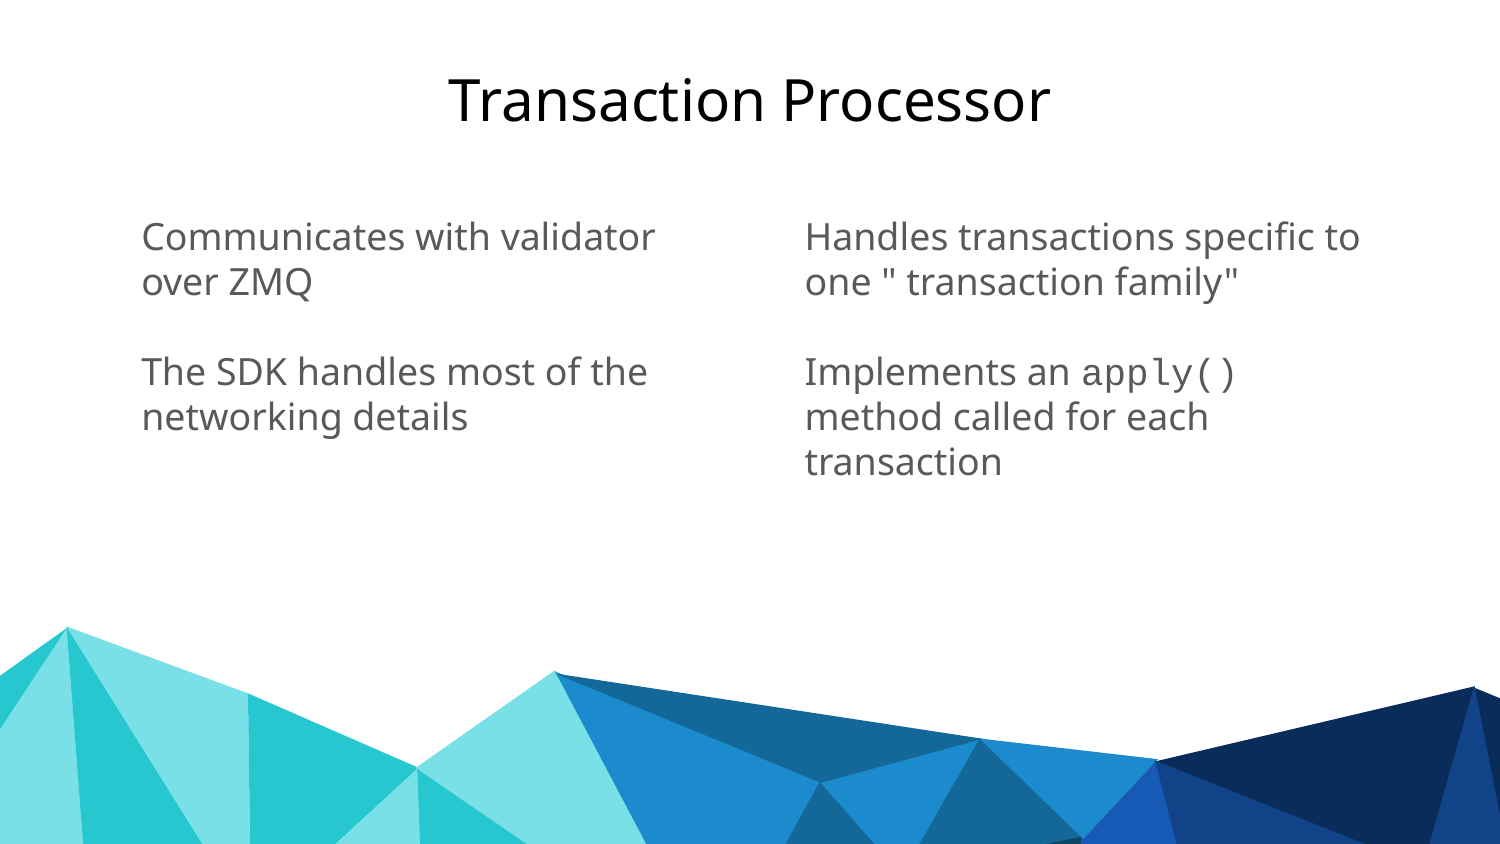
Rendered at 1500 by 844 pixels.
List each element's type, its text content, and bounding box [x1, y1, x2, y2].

text_box [0, 626, 1500, 844]
list Communicates with validator over ZMQ The SDK handles most of the networking details [126, 198, 713, 721]
title Transaction Processor [51, 47, 1449, 142]
list Handles transactions specific to one " transaction family" Implements an apply() method called for each transaction [789, 198, 1397, 721]
